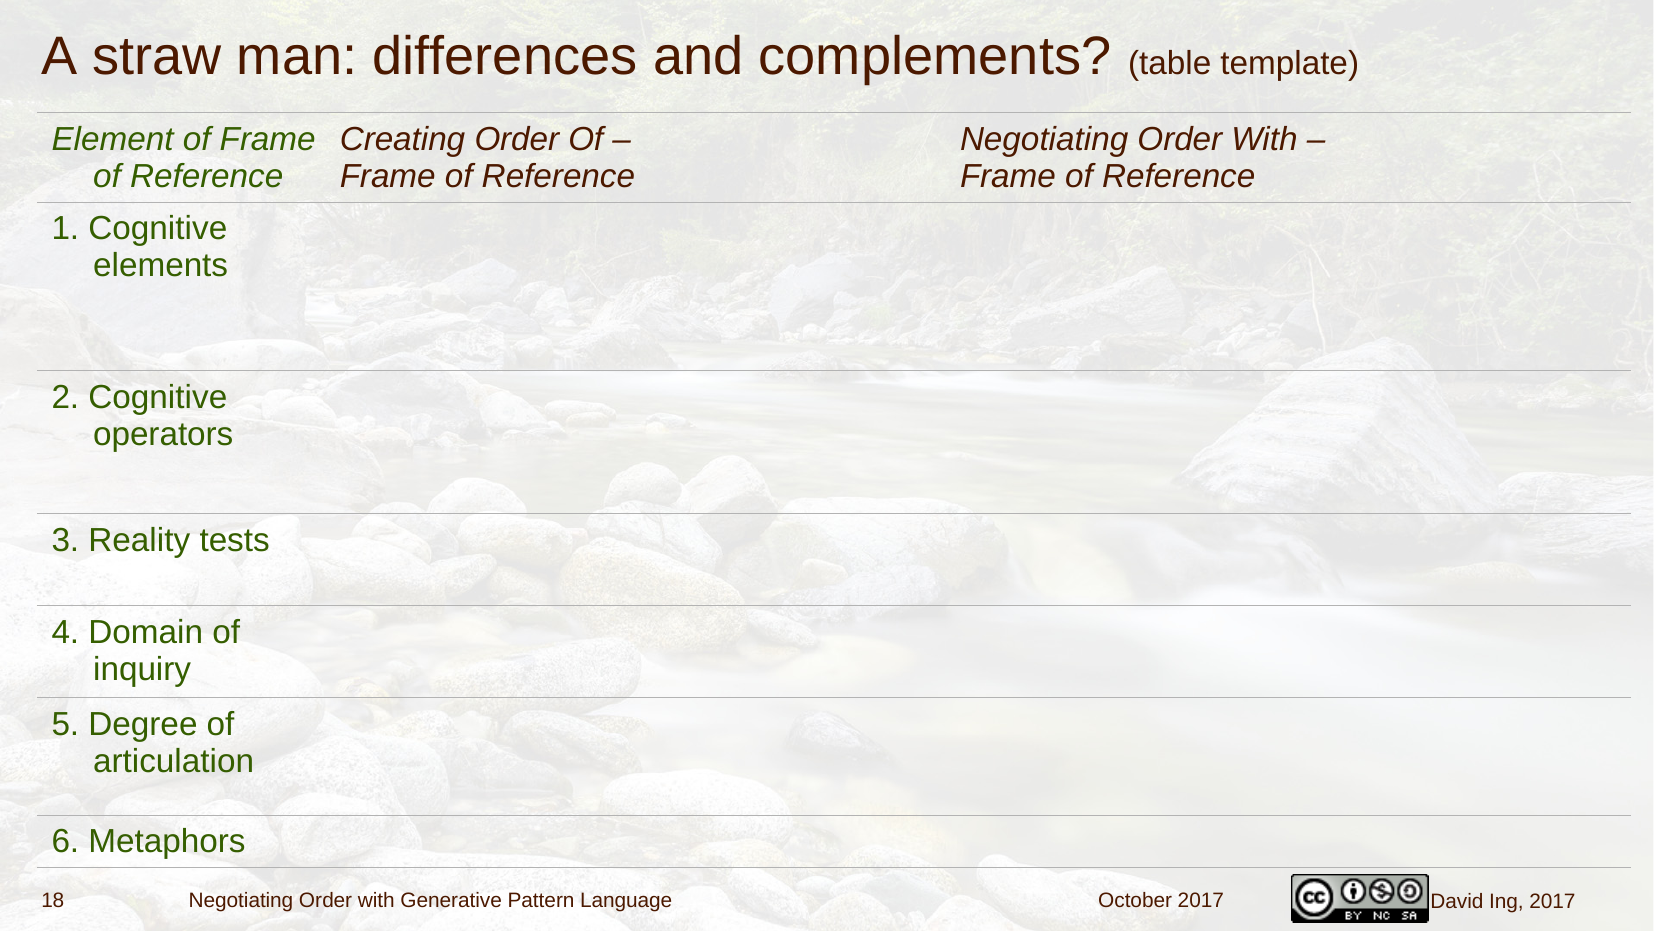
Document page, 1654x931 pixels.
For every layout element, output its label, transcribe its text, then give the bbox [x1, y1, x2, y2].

table_cell [334, 371, 945, 513]
table_header Negotiating Order With – Frame of Reference [945, 113, 1631, 202]
table_cell 4. Domain of inquiry [37, 606, 334, 697]
table_cell [945, 606, 1631, 697]
table_cell [945, 698, 1631, 815]
table_cell 3. Reality tests [37, 514, 334, 605]
table_cell [945, 514, 1631, 605]
picture [0, 0, 1654, 931]
table_header Creating Order Of – Frame of Reference [334, 113, 945, 202]
table_cell 5. Degree of articulation [37, 698, 334, 815]
text_box [1003, 583, 1033, 654]
table_cell [334, 514, 945, 605]
table_cell 6. Metaphors [37, 816, 334, 867]
table_cell [945, 203, 1631, 370]
title A straw man: differences and complements? (table template) [41, 30, 1613, 112]
table_cell 2. Cognitive operators [37, 371, 334, 513]
table_cell [945, 371, 1631, 513]
table_cell 1. Cognitive elements [37, 203, 334, 370]
table_cell [334, 606, 945, 697]
table_header Element of Frame of Reference [37, 113, 334, 202]
table_cell [334, 203, 945, 370]
table_cell [334, 816, 945, 867]
table_cell [945, 816, 1631, 867]
table_cell [334, 698, 945, 815]
